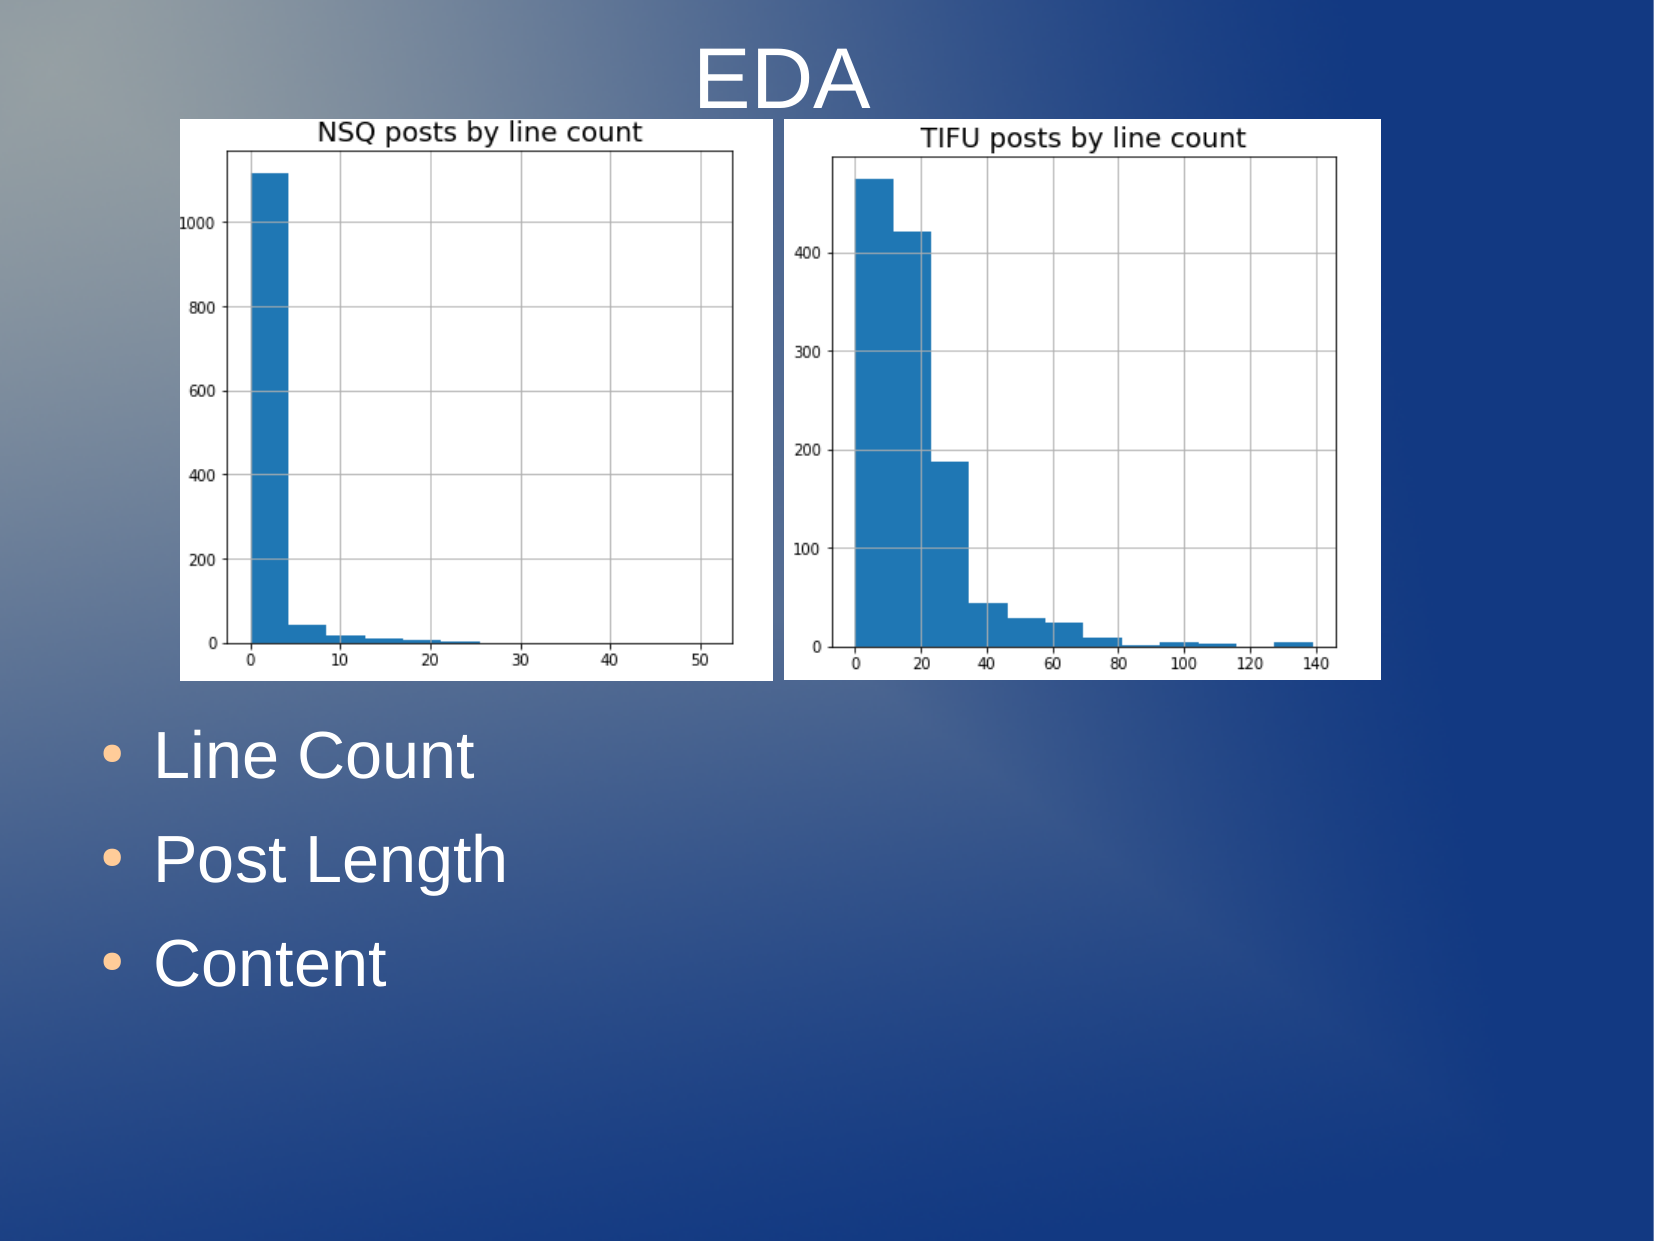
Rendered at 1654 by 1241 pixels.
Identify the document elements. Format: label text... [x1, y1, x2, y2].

picture [0, 0, 1654, 1241]
list Line Count Post Length Content [82, 717, 1571, 1109]
title EDA [409, 30, 1156, 127]
